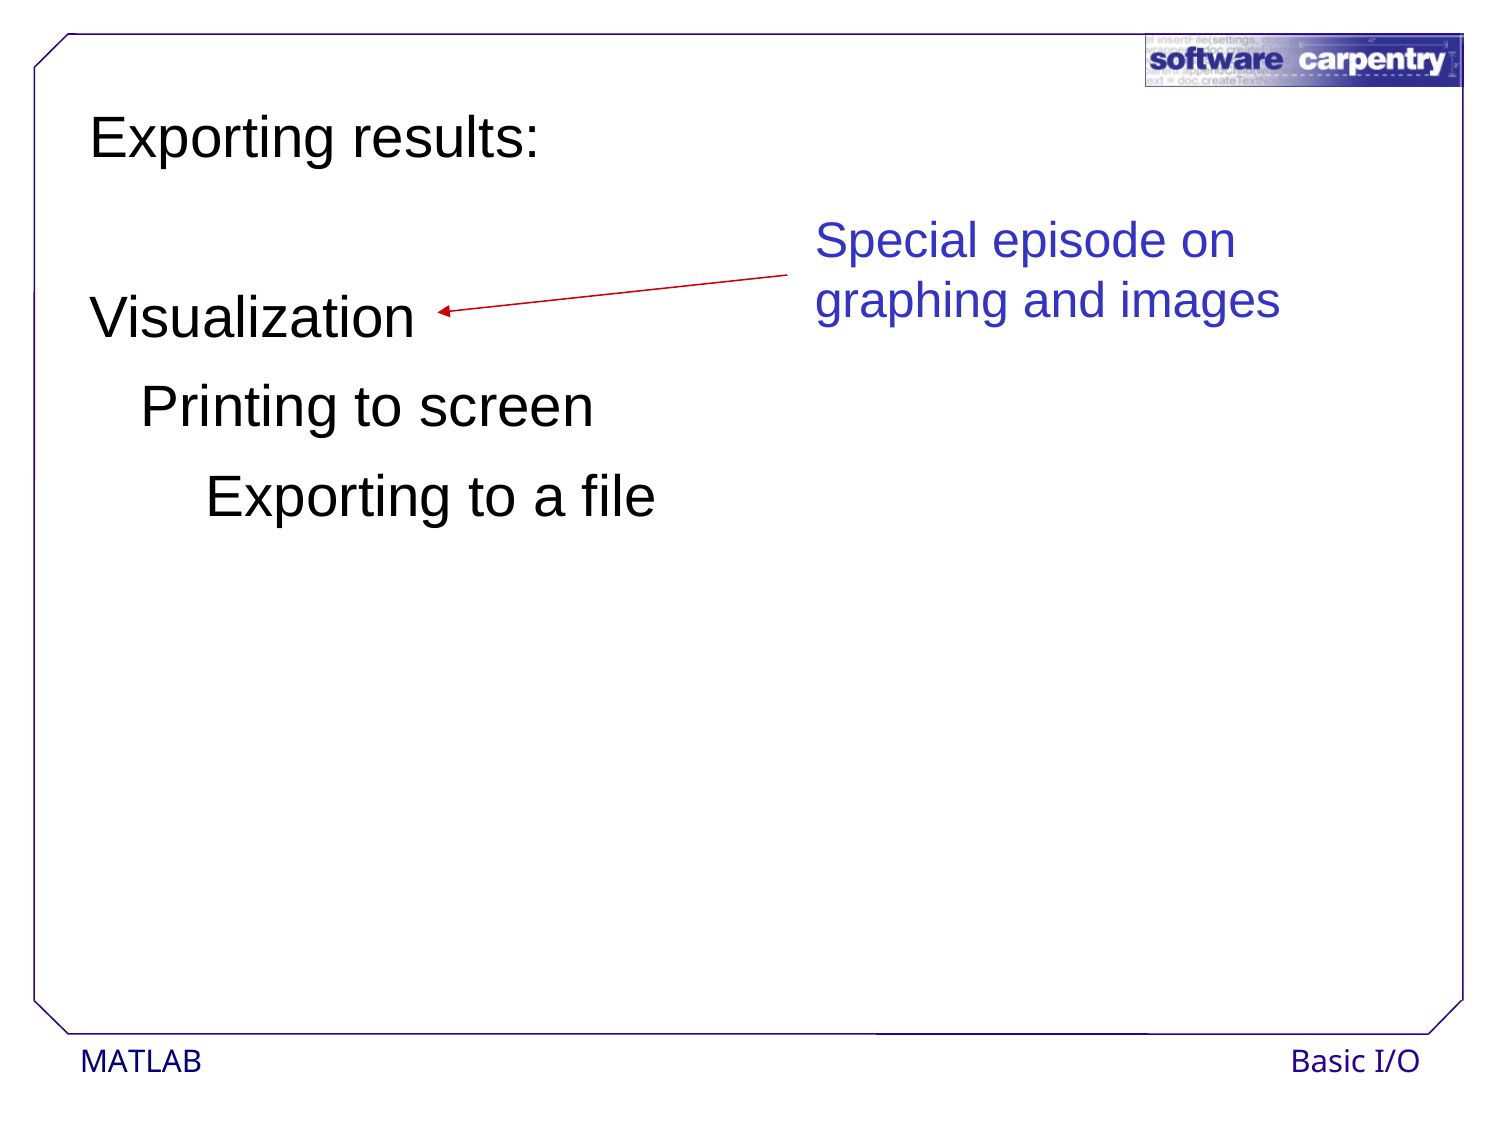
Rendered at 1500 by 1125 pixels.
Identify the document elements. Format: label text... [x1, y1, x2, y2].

list Exporting results: Visualization Printing to screen Exporting to a file [75, 99, 1363, 1013]
picture [1145, 33, 1464, 87]
text_box Special episode on graphing and images [800, 199, 1326, 336]
